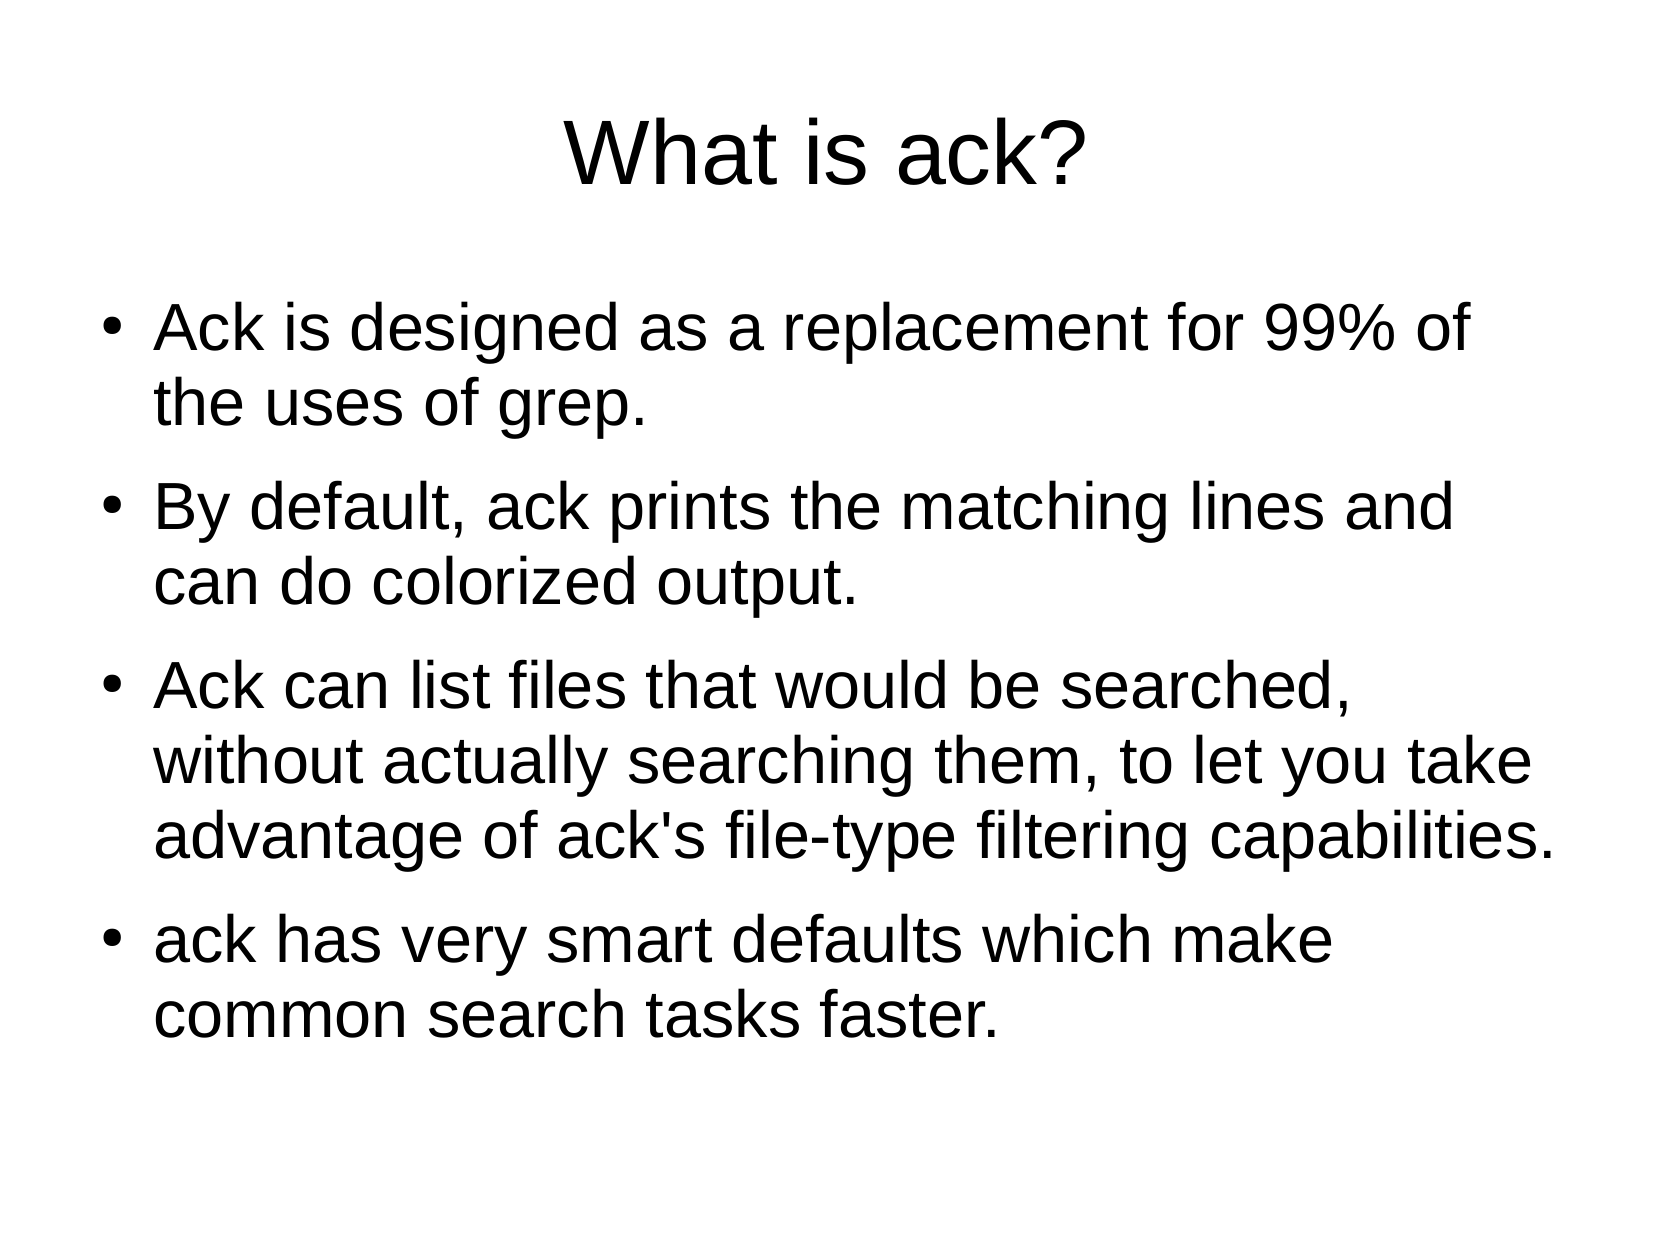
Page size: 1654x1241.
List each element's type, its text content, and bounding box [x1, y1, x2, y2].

list Ack is designed as a replacement for 99% of the uses of grep. By default, ack prints the matching lines and can do colorized output. Ack can list files that would be searched, without actually searching them, to let you take advantage of ack's file-type filtering capabilities. ack has very smart defaults which make common search tasks faster. [82, 290, 1571, 1109]
title What is ack? [82, 49, 1571, 257]
